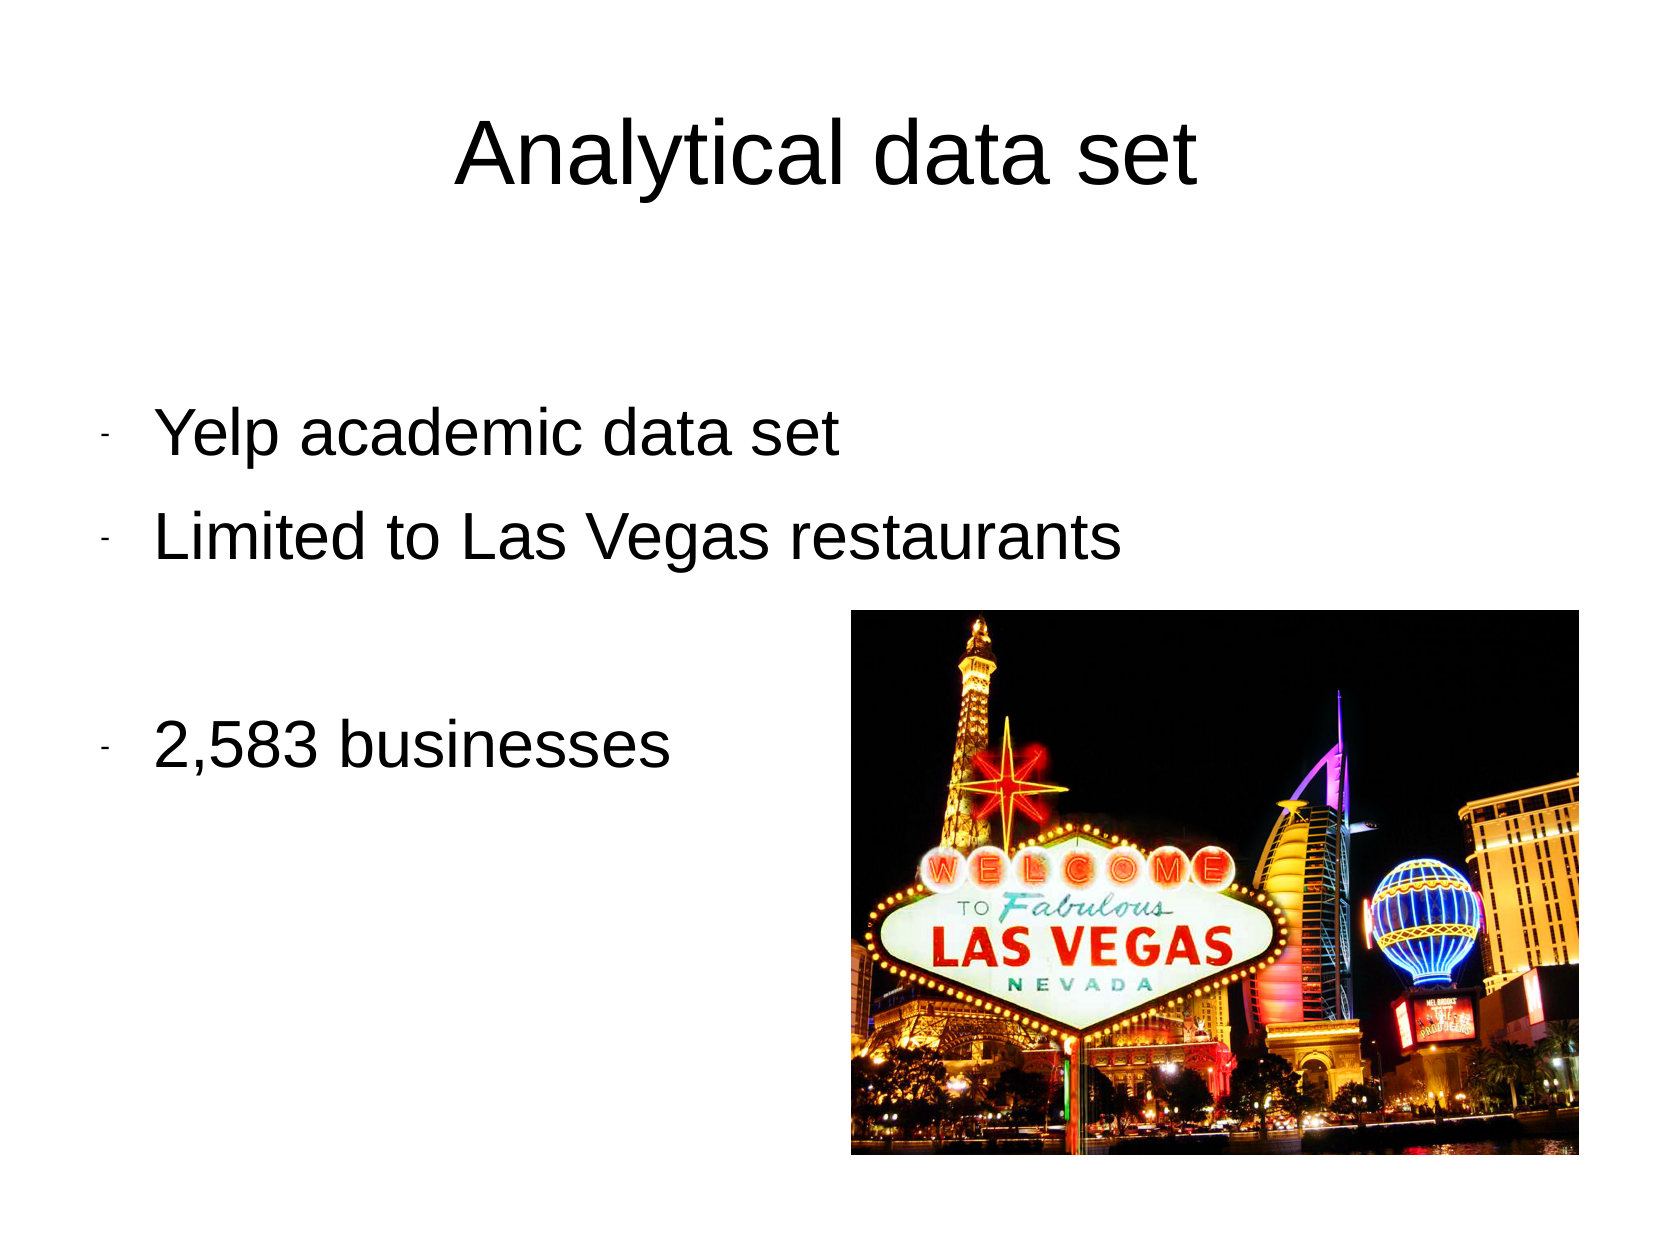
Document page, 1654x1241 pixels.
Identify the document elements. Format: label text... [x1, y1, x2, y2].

title Analytical data set [82, 49, 1571, 257]
picture [851, 610, 1579, 1156]
list Yelp academic data set Limited to Las Vegas restaurants 2,583 businesses [82, 290, 1516, 1010]
